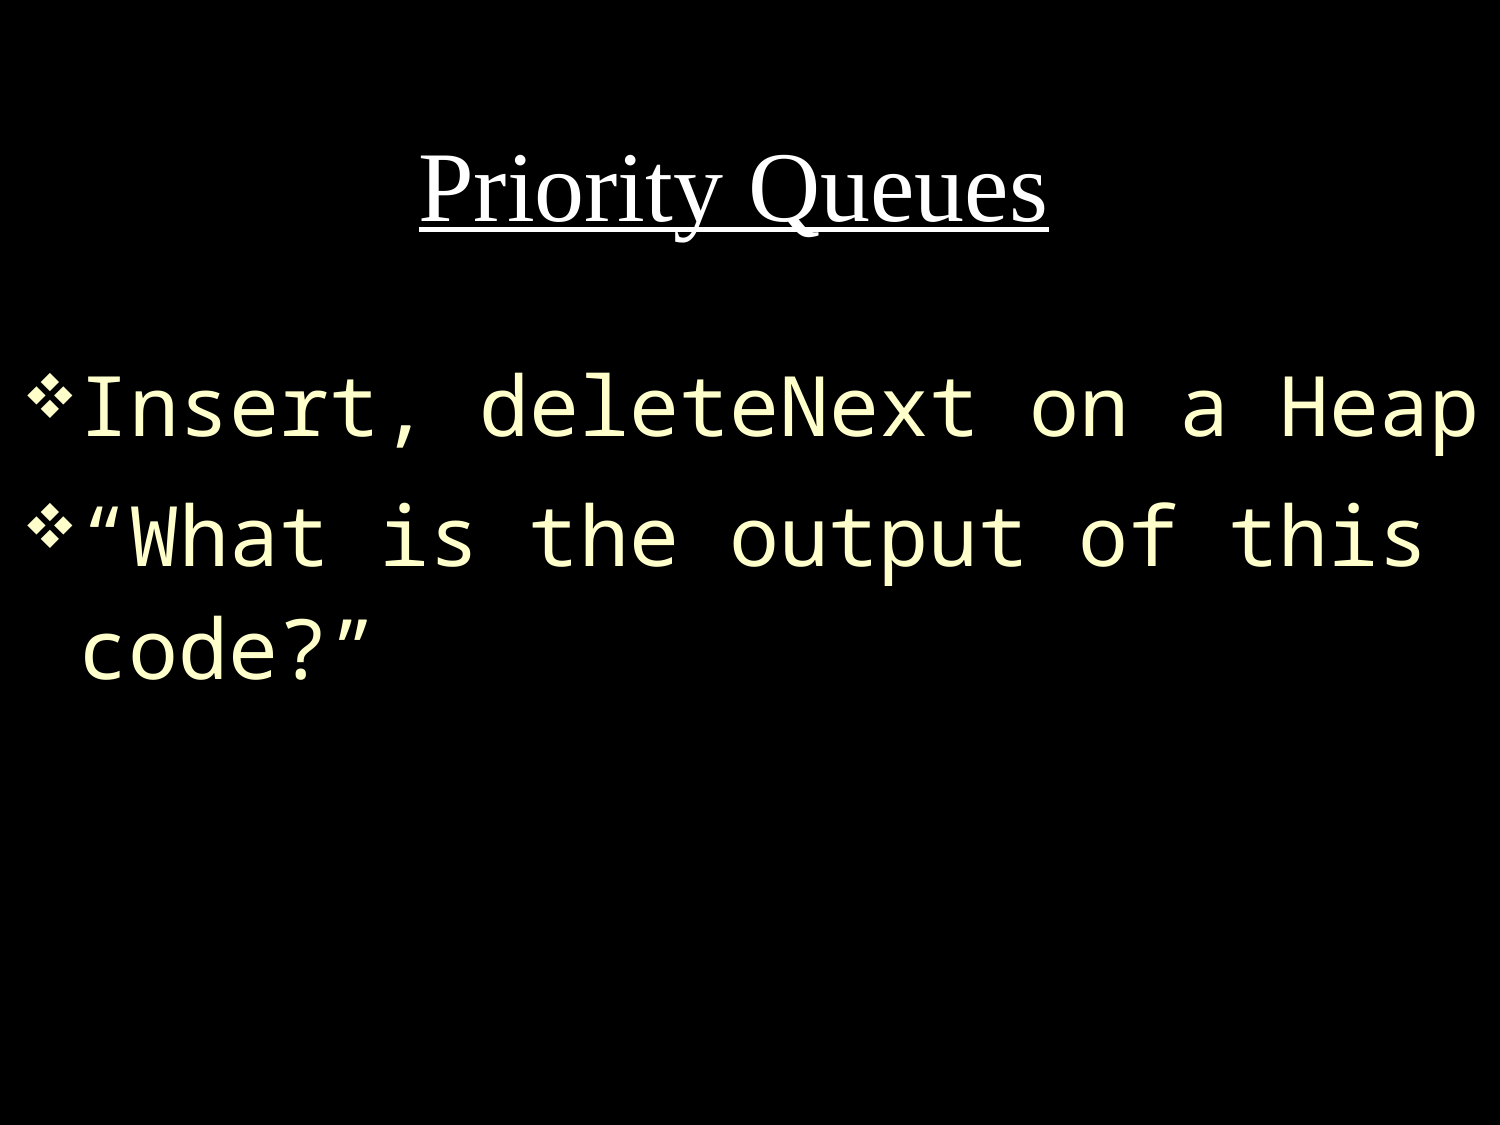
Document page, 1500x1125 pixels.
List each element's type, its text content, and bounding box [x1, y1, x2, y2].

title Priority Queues [4, 75, 1463, 300]
list Insert, deleteNext on a Heap “What is the output of this code?” [22, 347, 1482, 1011]
